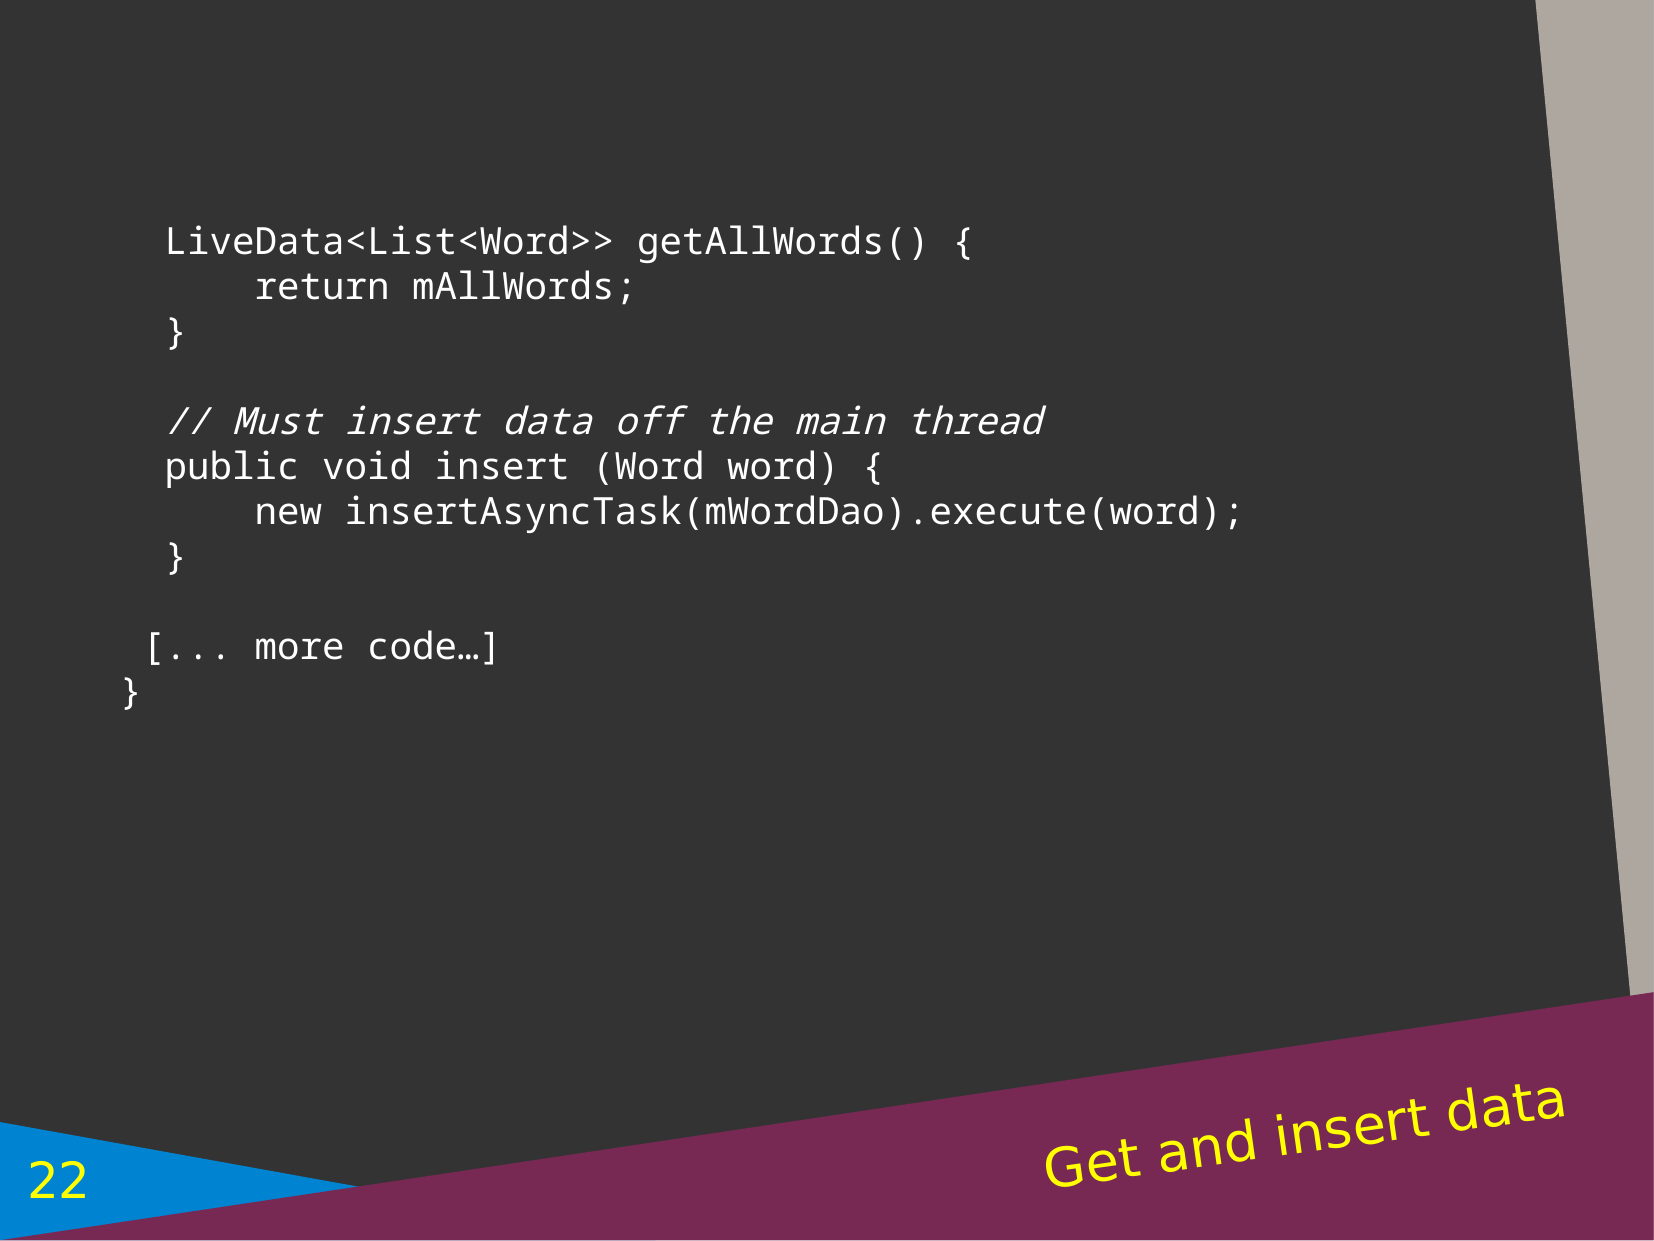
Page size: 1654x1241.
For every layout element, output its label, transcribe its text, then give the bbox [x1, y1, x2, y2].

title Get and insert data [956, 995, 1654, 1241]
list LiveData<List<Word>> getAllWords() { return mAllWords; } // Must insert data off the main thread public void insert (Word word) { new insertAsyncTask(mWordDao).execute(word); } [... more code…] } [82, 166, 1480, 733]
